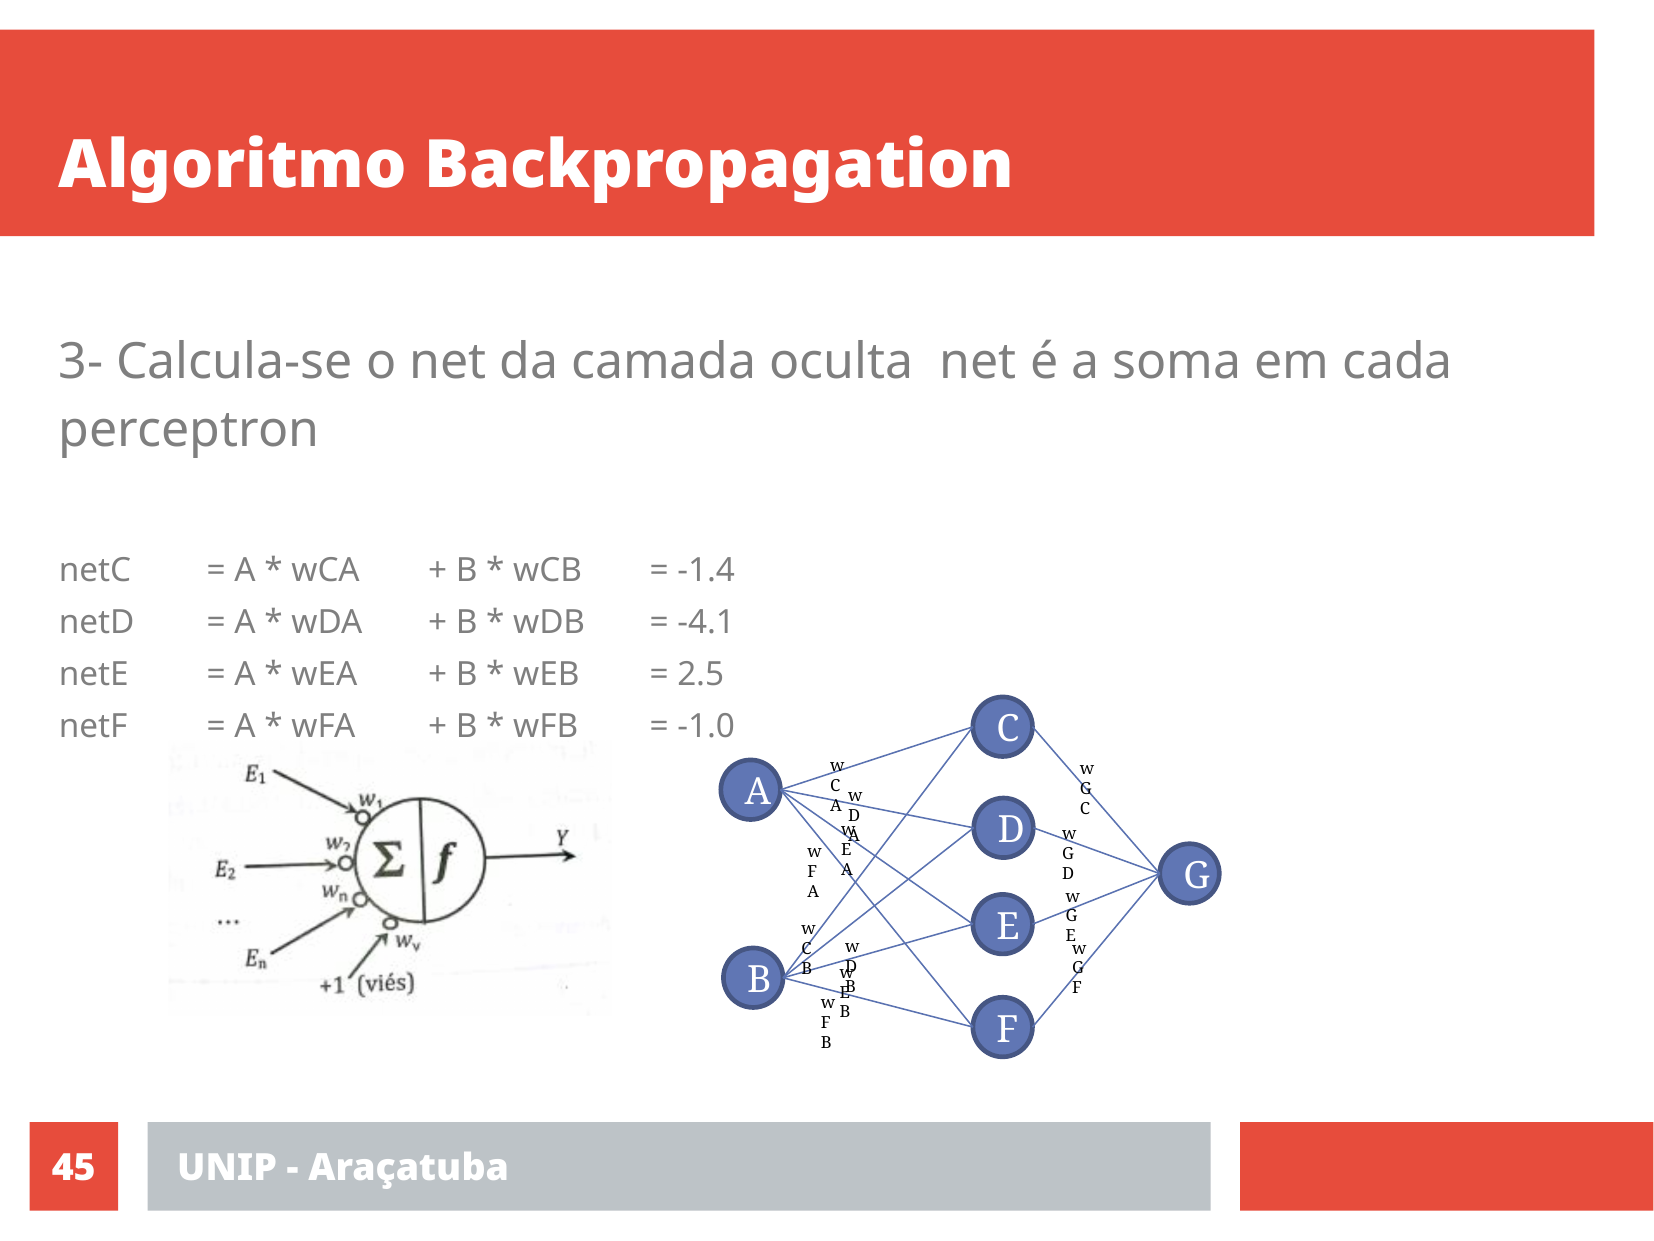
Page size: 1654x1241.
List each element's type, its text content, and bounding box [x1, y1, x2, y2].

text_box wFA [792, 833, 840, 859]
text_box wGC [1064, 750, 1114, 776]
text_box wCA [815, 747, 864, 773]
text_box wDB [830, 928, 878, 954]
text_box C [972, 696, 1033, 757]
text_box F [972, 997, 1033, 1057]
text_box B [723, 947, 783, 1008]
text_box A [720, 759, 781, 820]
text_box wDA [833, 777, 883, 803]
text_box wGE [1050, 877, 1099, 903]
text_box wCB [786, 910, 834, 936]
text_box wGD [1047, 815, 1097, 841]
text_box D [973, 798, 1034, 858]
text_box E [972, 894, 1033, 954]
text_box wGF [1057, 929, 1105, 955]
list 3- Calcula-se o net da camada oculta net é a soma em cada perceptron netC = A * wCA + B * wCB = -1.4 netD = A * wDA + B * wDB = -4.1 netE = A * wEA + B * wEB = 2.5 netF = A * wFA + B * wFB = -1.0 [59, 324, 1565, 1093]
text_box wEA [826, 811, 874, 837]
picture [168, 740, 612, 1016]
text_box wFB [805, 983, 851, 1009]
text_box G [1159, 843, 1220, 904]
title Algoritmo Backpropagation [59, 59, 1595, 207]
text_box wEB [824, 953, 871, 979]
